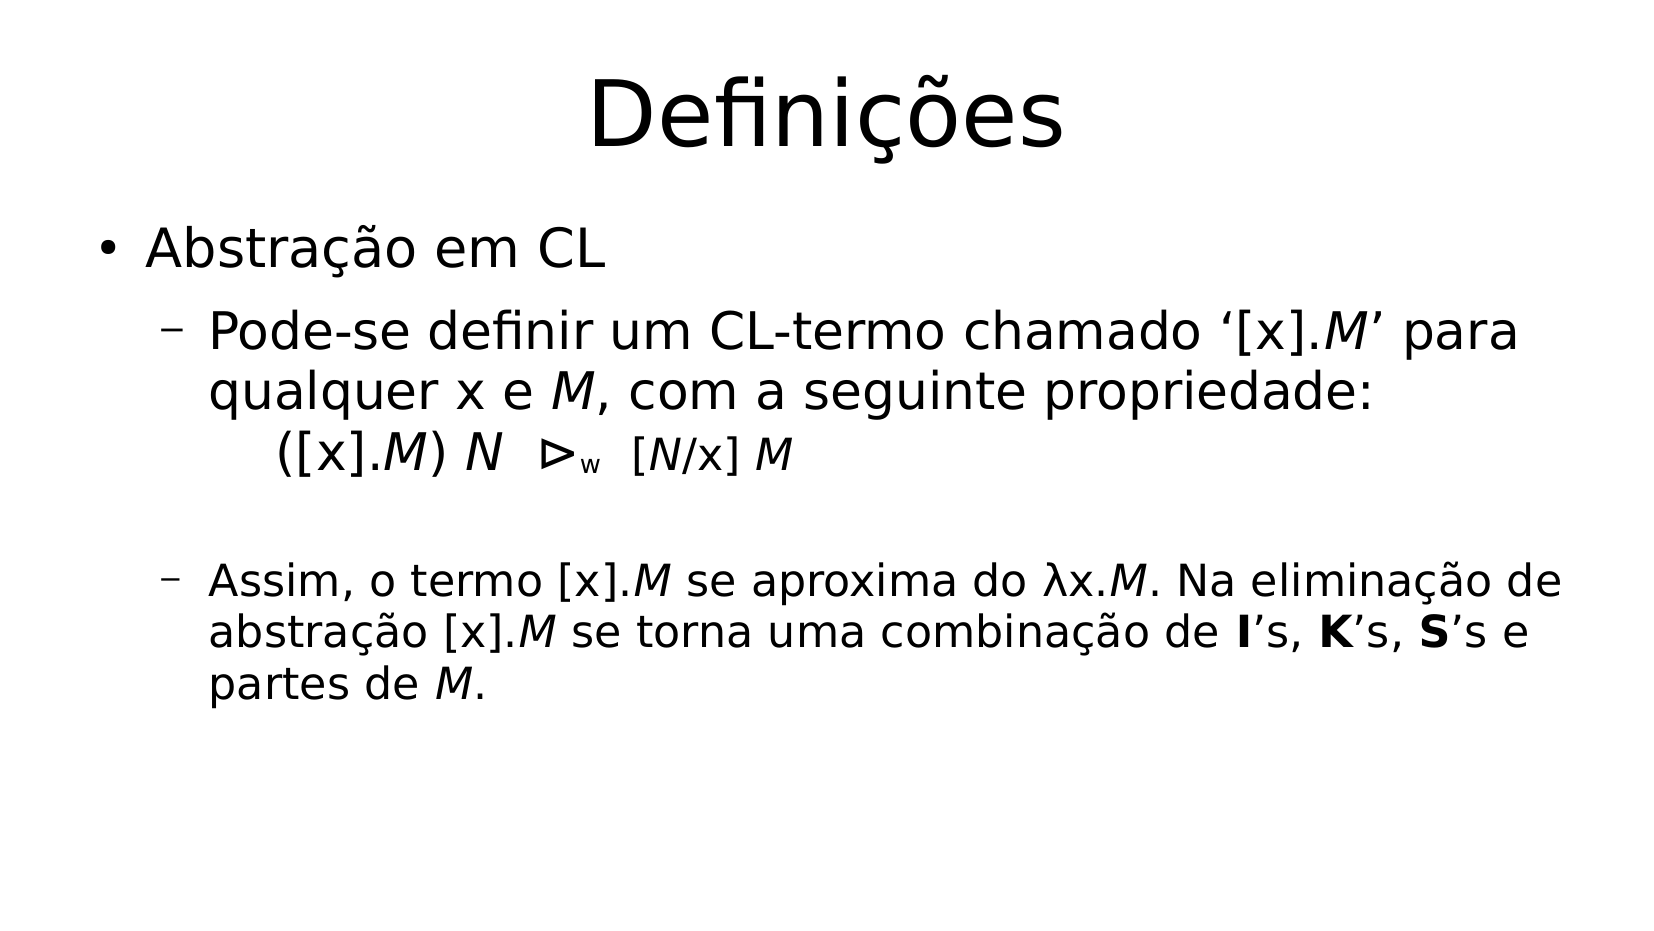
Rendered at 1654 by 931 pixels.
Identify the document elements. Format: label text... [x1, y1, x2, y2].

list Abstração em CL Pode-se definir um CL-termo chamado ‘[x].M’ para qualquer x e M, com a seguinte propriedade: ([x].M) N ⊳w [N/x] M Assim, o termo [x].M se aproxima do λx.M. Na eliminação de abstração [x].M se torna uma combinação de I’s, K’s, S’s e partes de M. [82, 217, 1571, 758]
title Definições [82, 37, 1571, 193]
